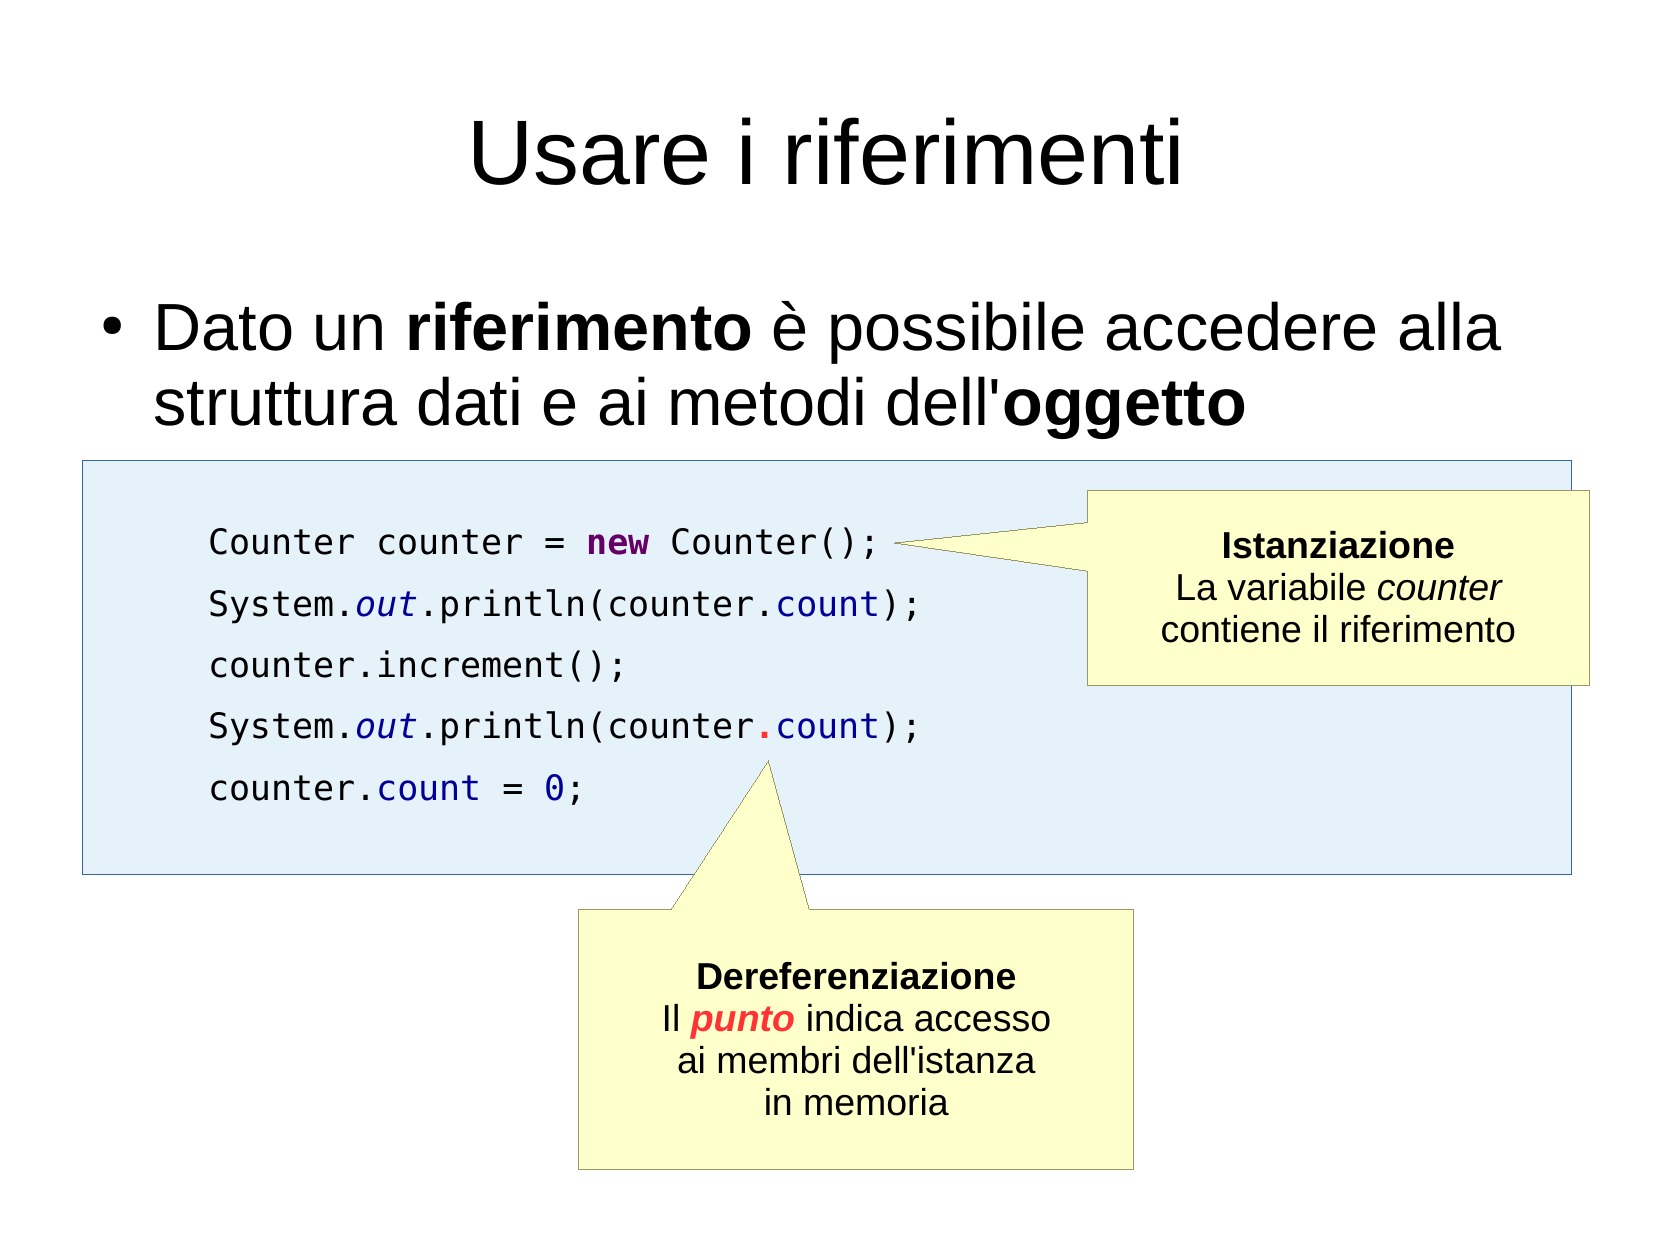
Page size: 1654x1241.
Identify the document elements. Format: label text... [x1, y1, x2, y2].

list Dato un riferimento è possibile accedere alla struttura dati e ai metodi dell'oggetto [82, 290, 1571, 1010]
title Usare i riferimenti [82, 49, 1571, 257]
text_box Dereferenziazione Il punto indica accesso ai membri dell'istanza in memoria [578, 760, 1134, 1170]
text_box Istanziazione La variabile counter contiene il riferimento [894, 490, 1590, 686]
